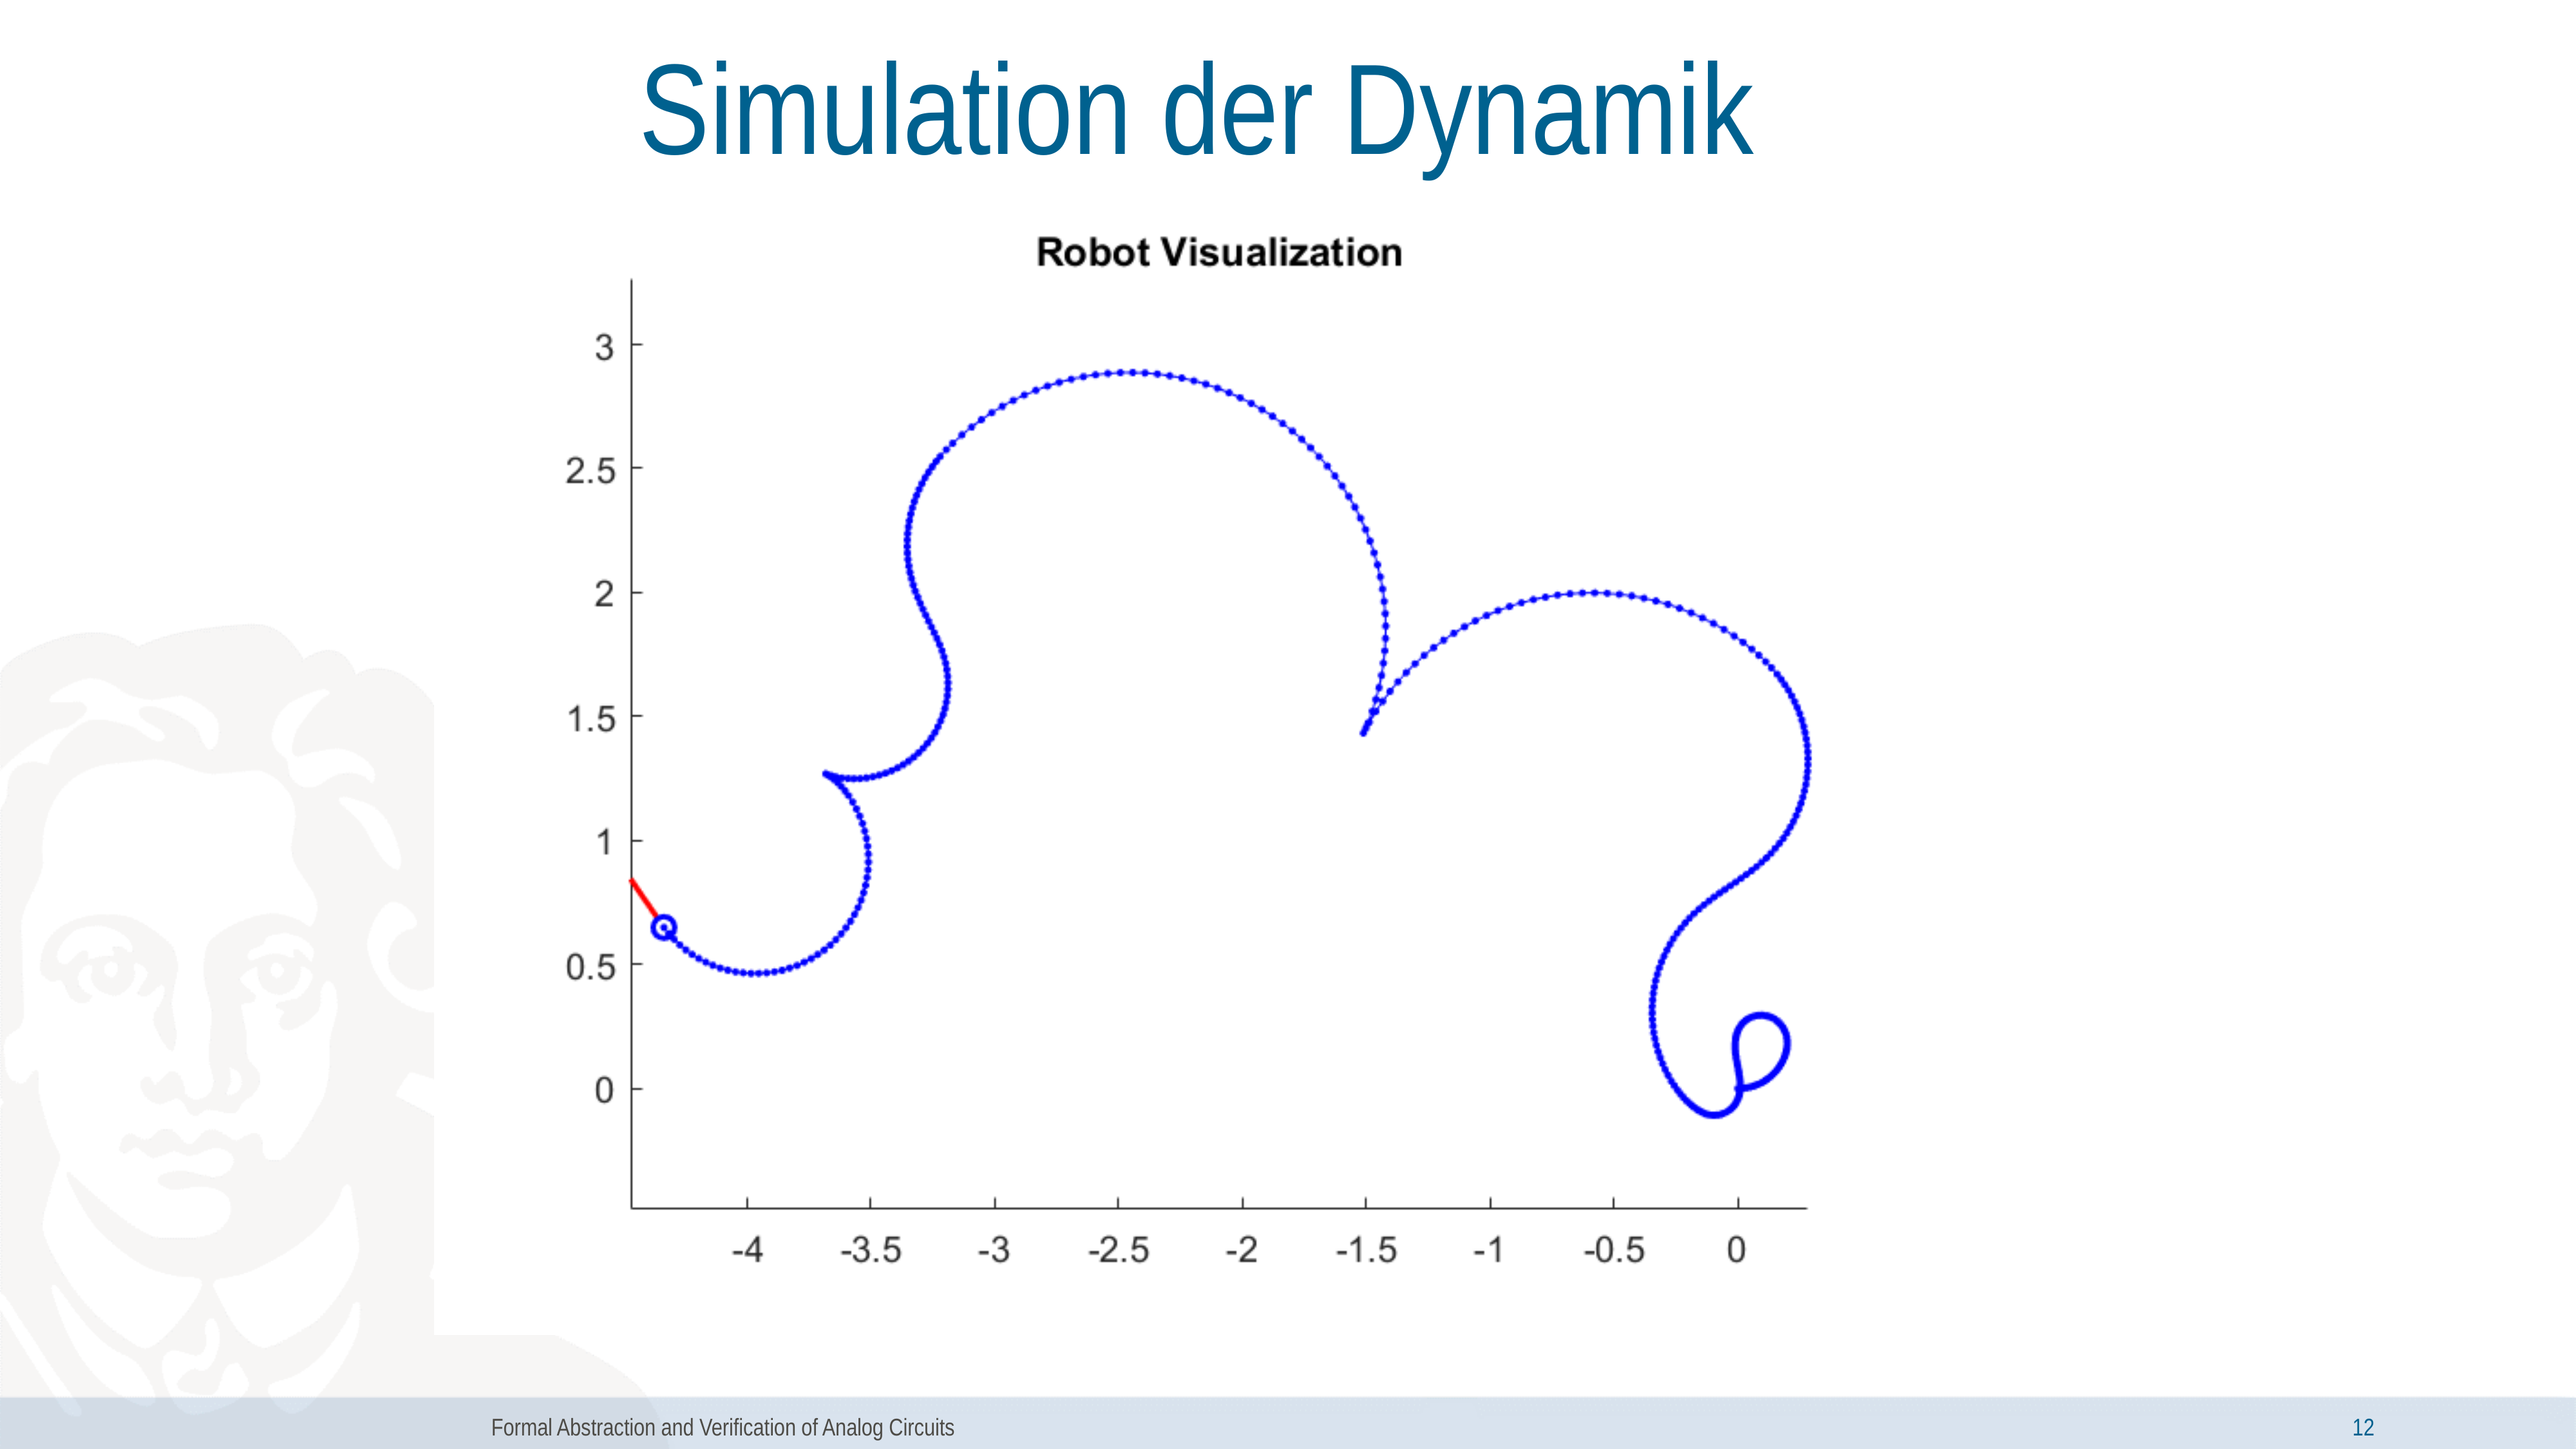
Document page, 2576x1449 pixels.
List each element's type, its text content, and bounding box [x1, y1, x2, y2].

slide_number <Nummer> [2342, 1407, 2537, 1430]
picture [0, 0, 2576, 1449]
title Simulation der Dynamik [200, 21, 2194, 173]
footer Formal Abstraction and Verification of Analog Circuits [481, 1407, 2277, 1444]
